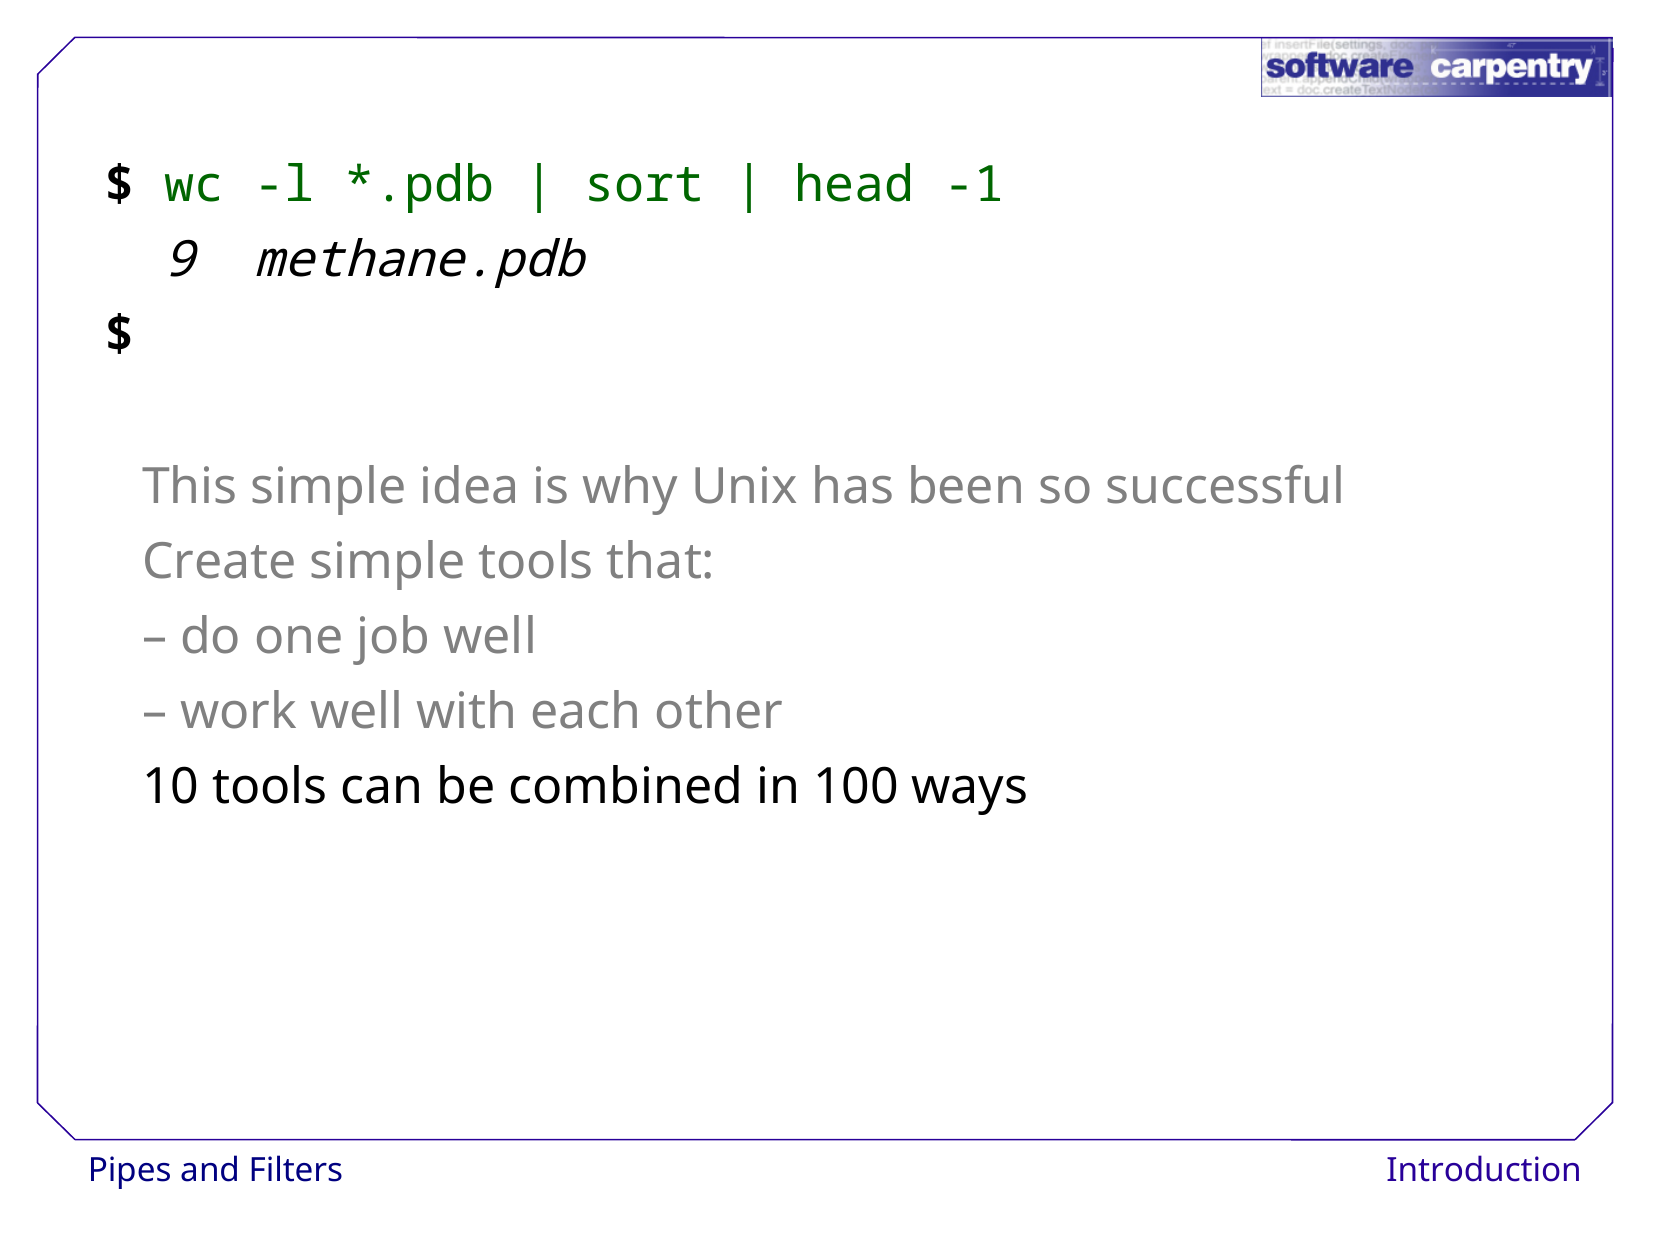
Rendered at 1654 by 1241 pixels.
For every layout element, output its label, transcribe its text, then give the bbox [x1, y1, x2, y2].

text_box This simple idea is why Unix has been so successful Create simple tools that: – do one job well – work well with each other 10 tools can be combined in 100 ways [127, 430, 1451, 913]
text_box $ wc -l *.pdb | sort | head -1 9 methane.pdb $ [89, 128, 1512, 1131]
picture [1261, 39, 1613, 97]
